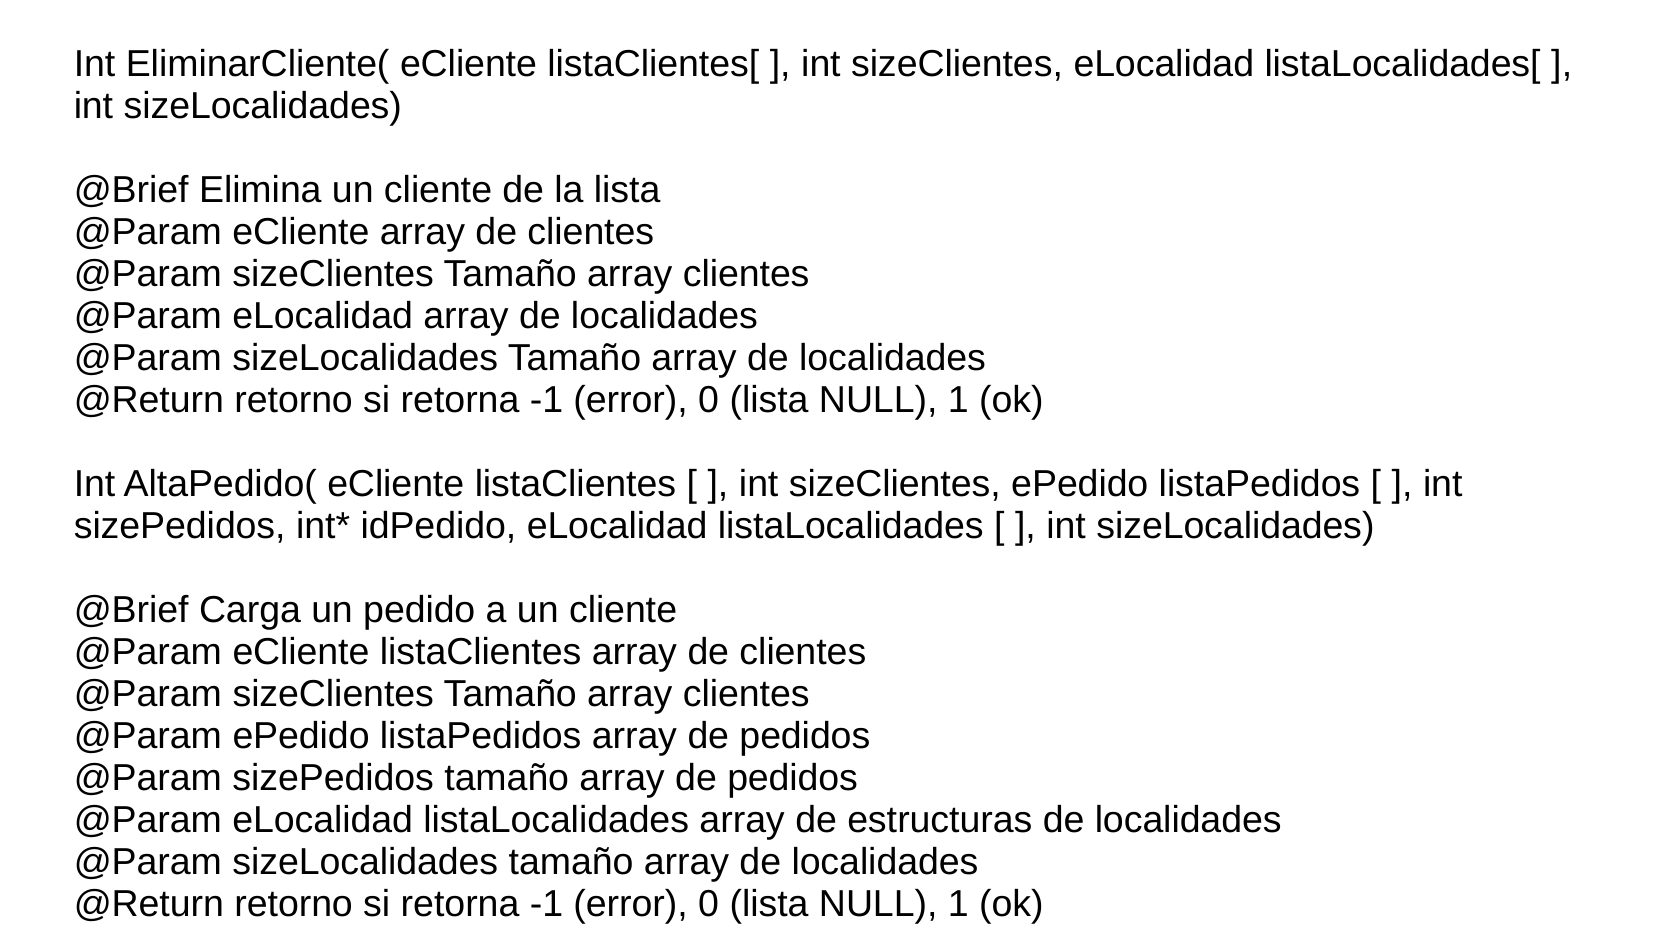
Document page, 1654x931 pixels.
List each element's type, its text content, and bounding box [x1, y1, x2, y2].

text_box Int EliminarCliente( eCliente listaClientes[ ], int sizeClientes, eLocalidad listaLocalidades[ ], int sizeLocalidades) @Brief Elimina un cliente de la lista @Param eCliente array de clientes @Param sizeClientes Tamaño array clientes @Param eLocalidad array de localidades @Param sizeLocalidades Tamaño array de localidades @Return retorno si retorna -1 (error), 0 (lista NULL), 1 (ok) Int AltaPedido( eCliente listaClientes [ ], int sizeClientes, ePedido listaPedidos [ ], int sizePedidos, int* idPedido, eLocalidad listaLocalidades [ ], int sizeLocalidades) @Brief Carga un pedido a un cliente @Param eCliente listaClientes array de clientes @Param sizeClientes Tamaño array clientes @Param ePedido listaPedidos array de pedidos @Param sizePedidos tamaño array de pedidos @Param eLocalidad listaLocalidades array de estructuras de localidades @Param sizeLocalidades tamaño array de localidades @Return retorno si retorna -1 (error), 0 (lista NULL), 1 (ok) [59, 35, 1607, 931]
